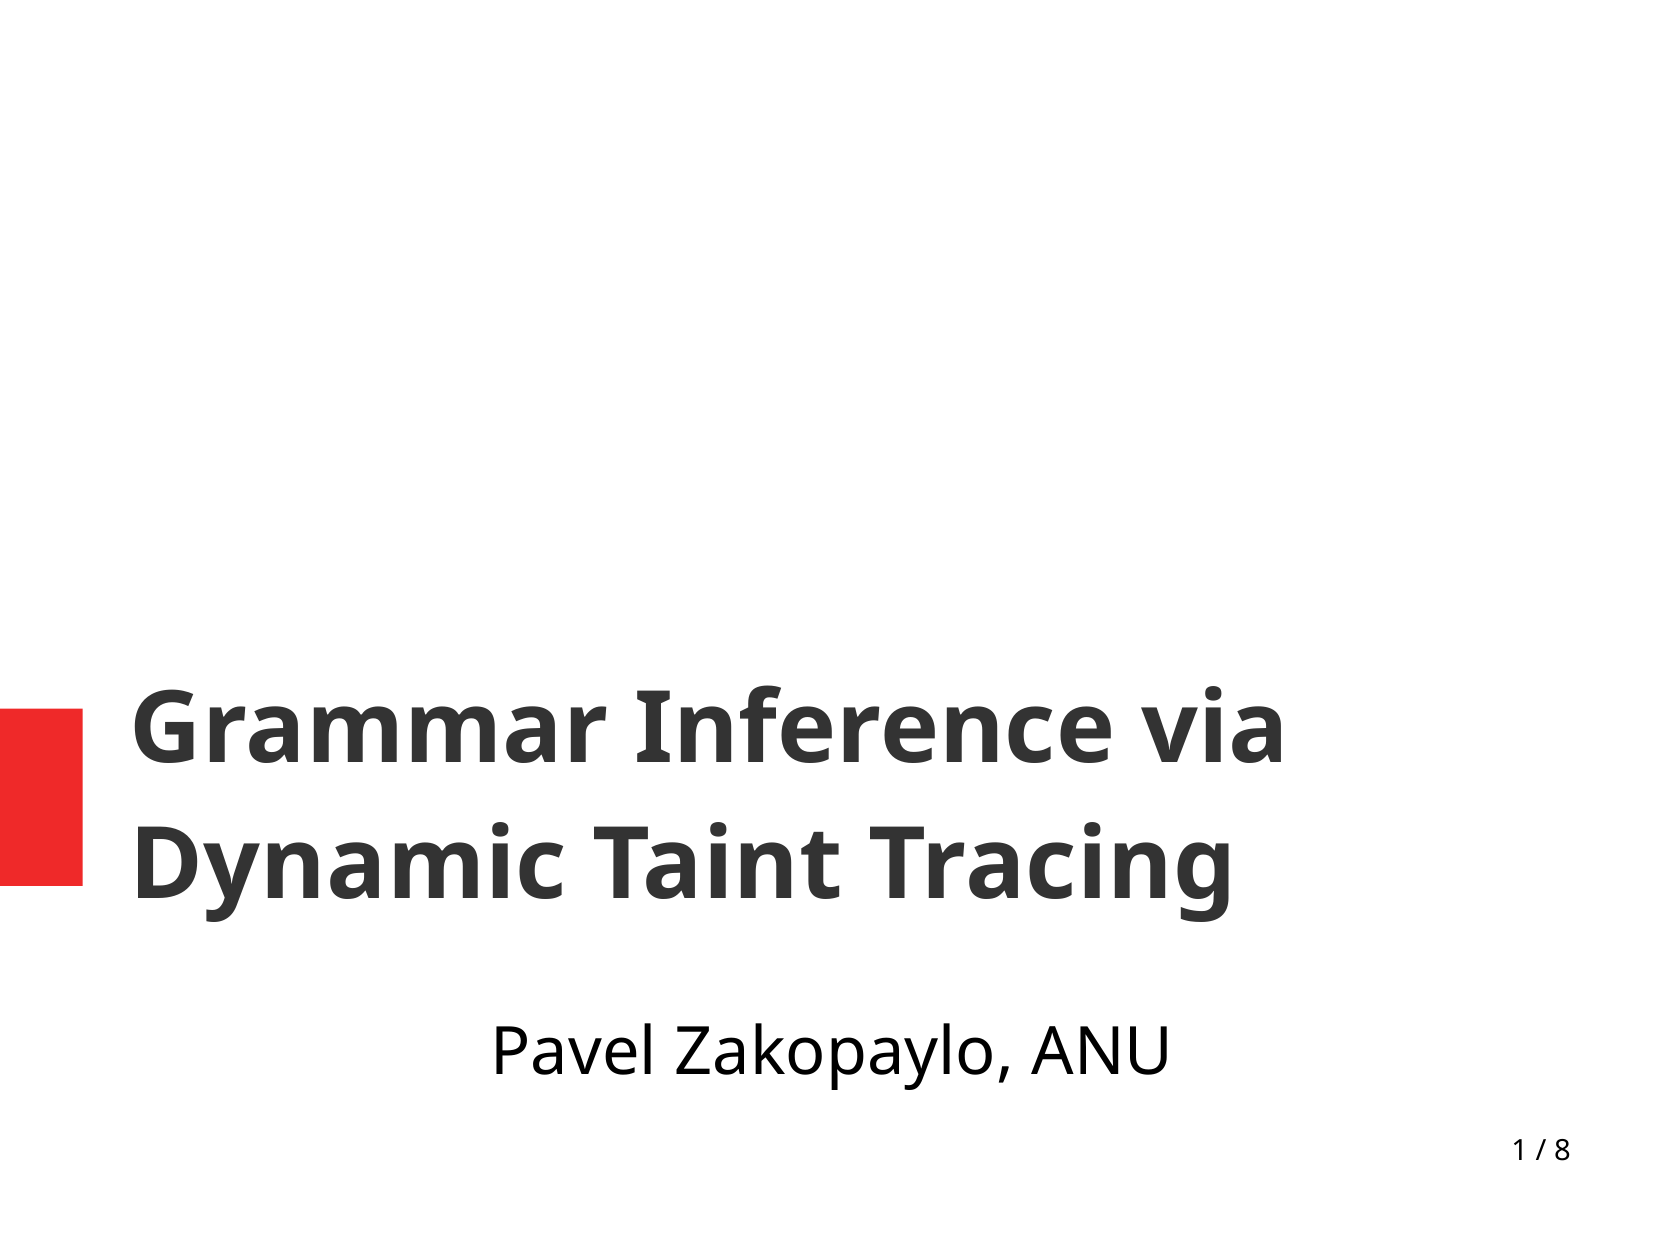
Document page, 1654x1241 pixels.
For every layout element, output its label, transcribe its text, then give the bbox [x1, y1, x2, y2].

subtitle Pavel Zakopaylo, ANU [129, 968, 1536, 1130]
title Grammar Inference via Dynamic Taint Tracing [129, 673, 1536, 910]
